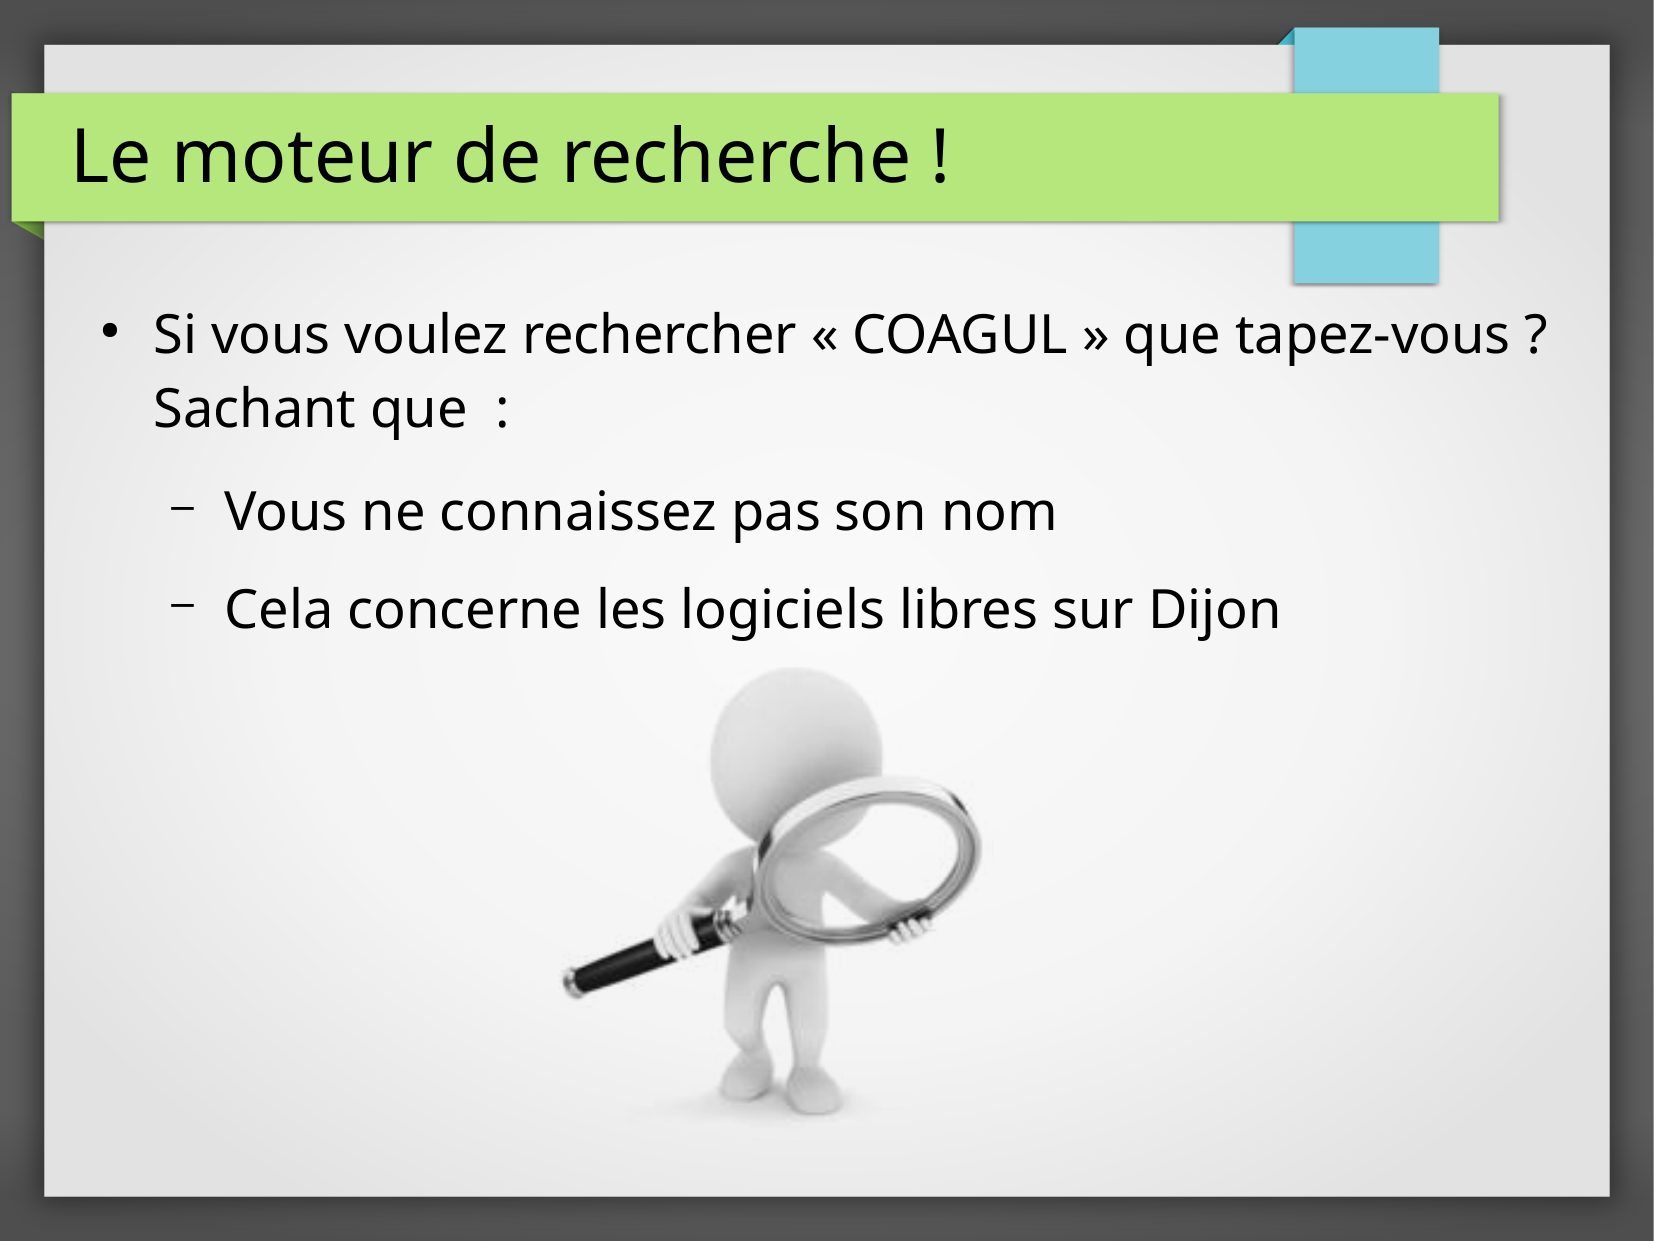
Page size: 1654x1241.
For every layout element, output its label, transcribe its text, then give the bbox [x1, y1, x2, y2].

title Le moteur de recherche ! [70, 60, 1524, 248]
list Si vous voulez rechercher « COAGUL » que tapez-vous ? Sachant que : Vous ne connaissez pas son nom Cela concerne les logiciels libres sur Dijon [82, 295, 1571, 1015]
picture [0, 0, 1654, 1241]
